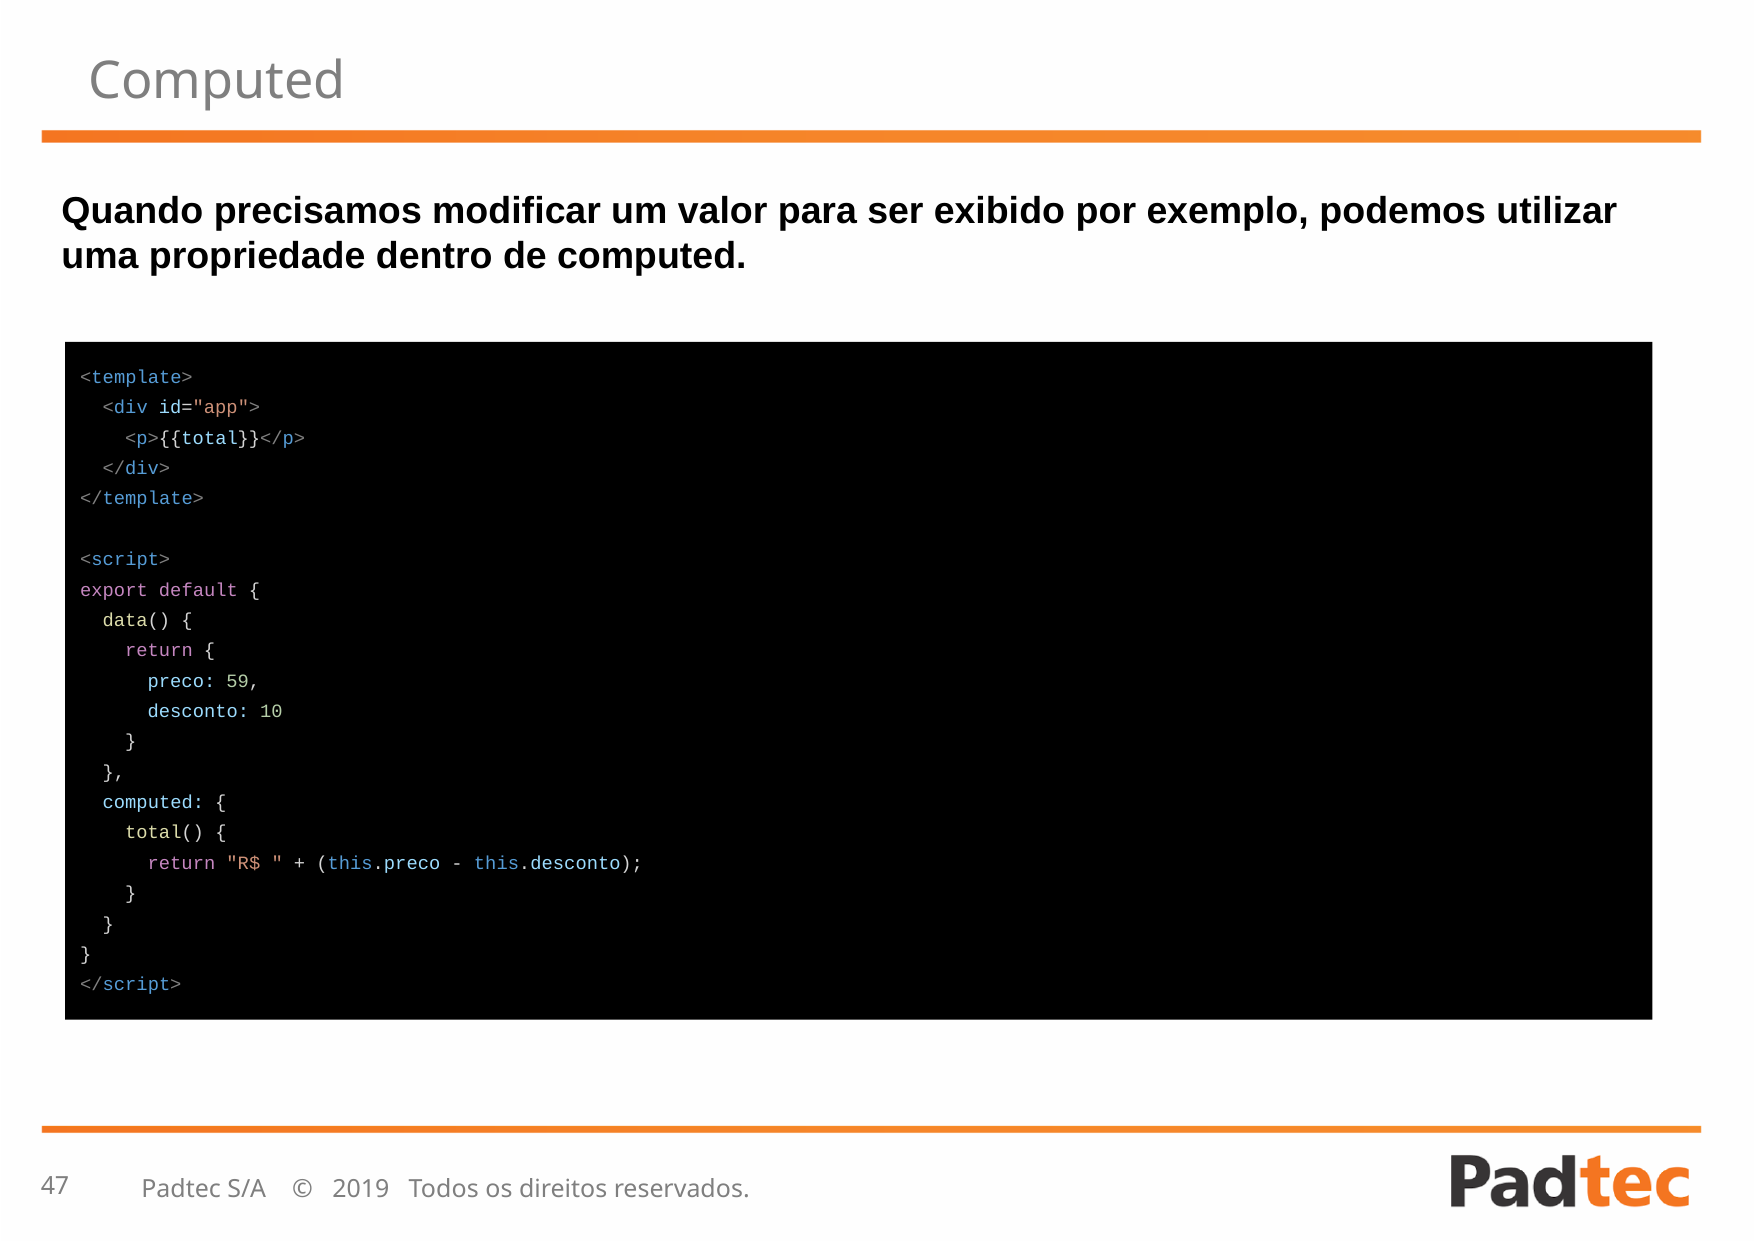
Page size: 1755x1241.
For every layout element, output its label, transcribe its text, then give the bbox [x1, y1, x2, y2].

text_box <template> <div id="app"> <p>{{total}}</p> </div> </template> <script> export default { data() { return { preco: 59, desconto: 10 } }, computed: { total() { return "R$ " + (this.preco - this.desconto); } } } </script> [65, 341, 1653, 1020]
text_box Quando precisamos modificar um valor para ser exibido por exemplo, podemos utilizar uma propriedade dentro de computed. [46, 171, 1688, 296]
title Computed [73, 29, 1653, 127]
picture [0, 0, 1755, 1241]
